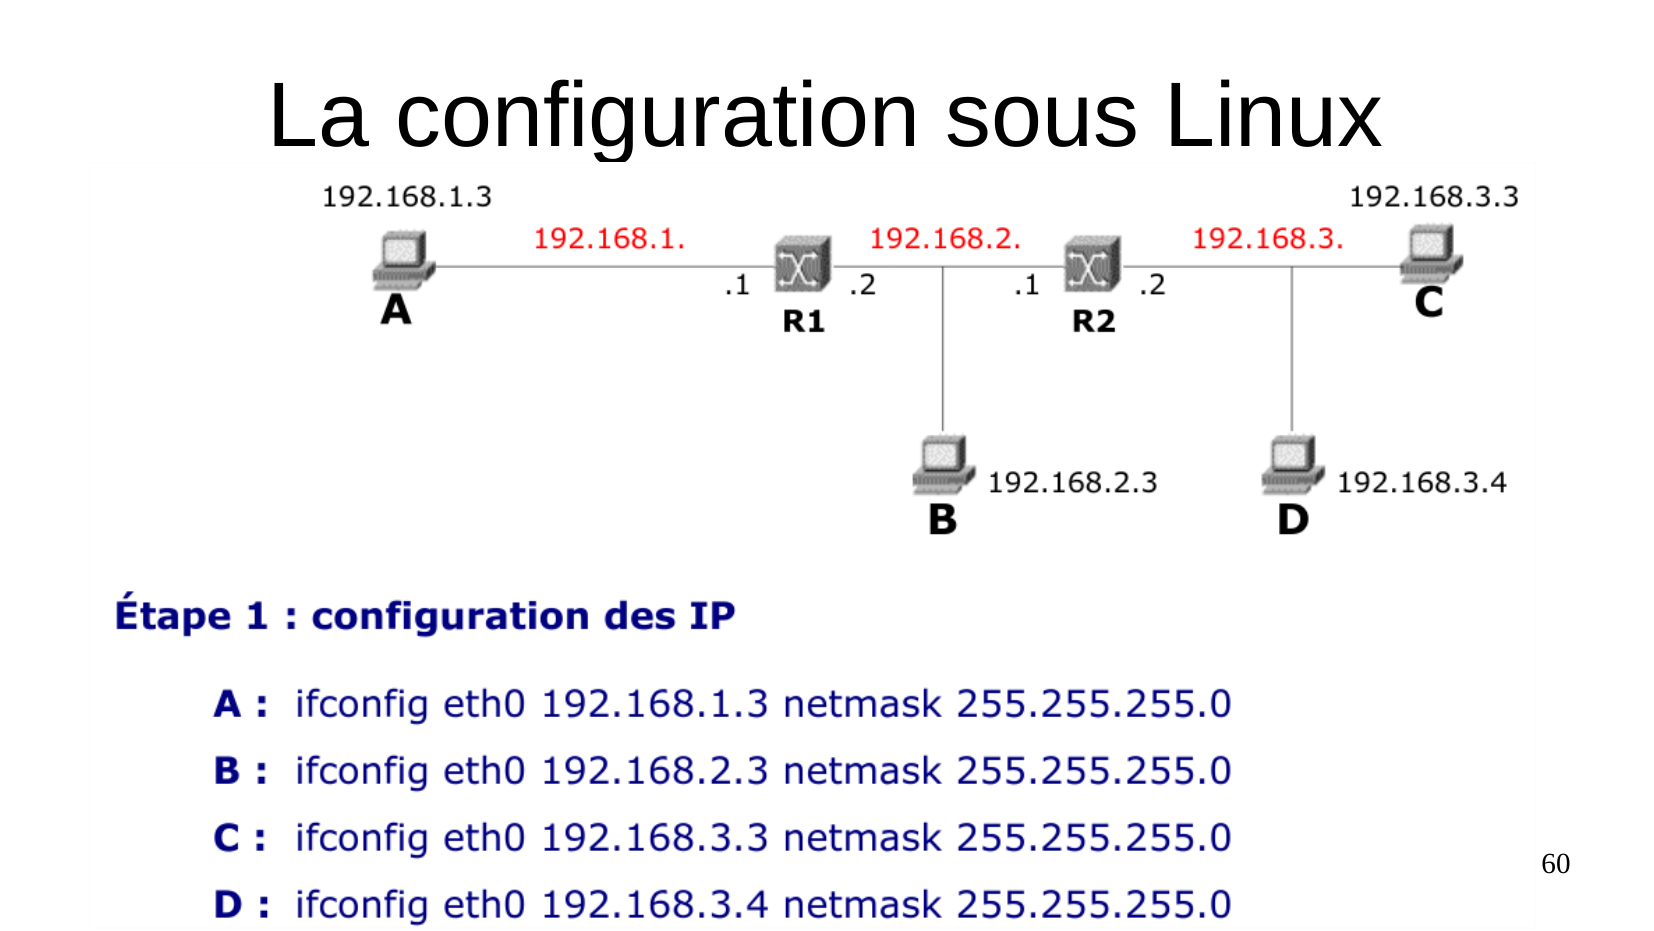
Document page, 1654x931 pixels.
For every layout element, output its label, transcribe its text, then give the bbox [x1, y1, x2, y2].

title La configuration sous Linux [82, 37, 1571, 193]
picture [89, 162, 1536, 929]
